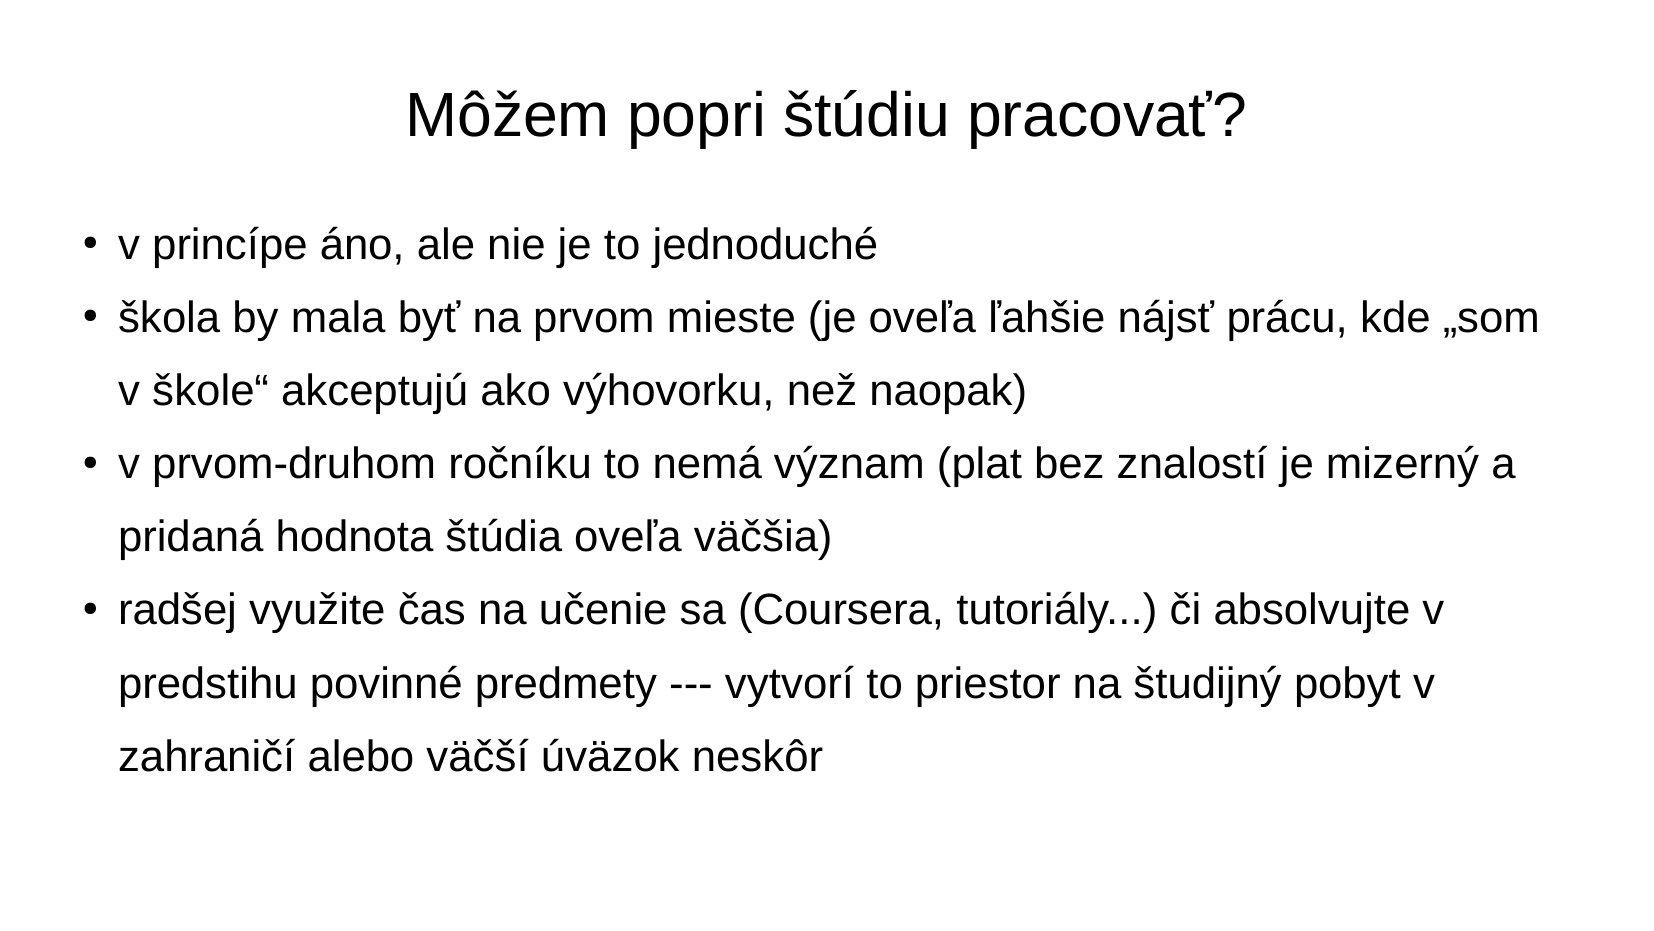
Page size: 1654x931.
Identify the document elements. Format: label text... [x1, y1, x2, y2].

subtitle v princípe áno, ale nie je to jednoduché škola by mala byť na prvom mieste (je oveľa ľahšie nájsť prácu, kde „som v škole“ akceptujú ako výhovorku, než naopak) v prvom-druhom ročníku to nemá význam (plat bez znalostí je mizerný a pridaná hodnota štúdia oveľa väčšia) radšej využite čas na učenie sa (Coursera, tutoriály...) či absolvujte v predstihu povinné predmety --- vytvorí to priestor na študijný pobyt v zahraničí alebo väčší úväzok neskôr [82, 195, 1571, 781]
title Môžem popri štúdiu pracovať? [82, 37, 1571, 193]
